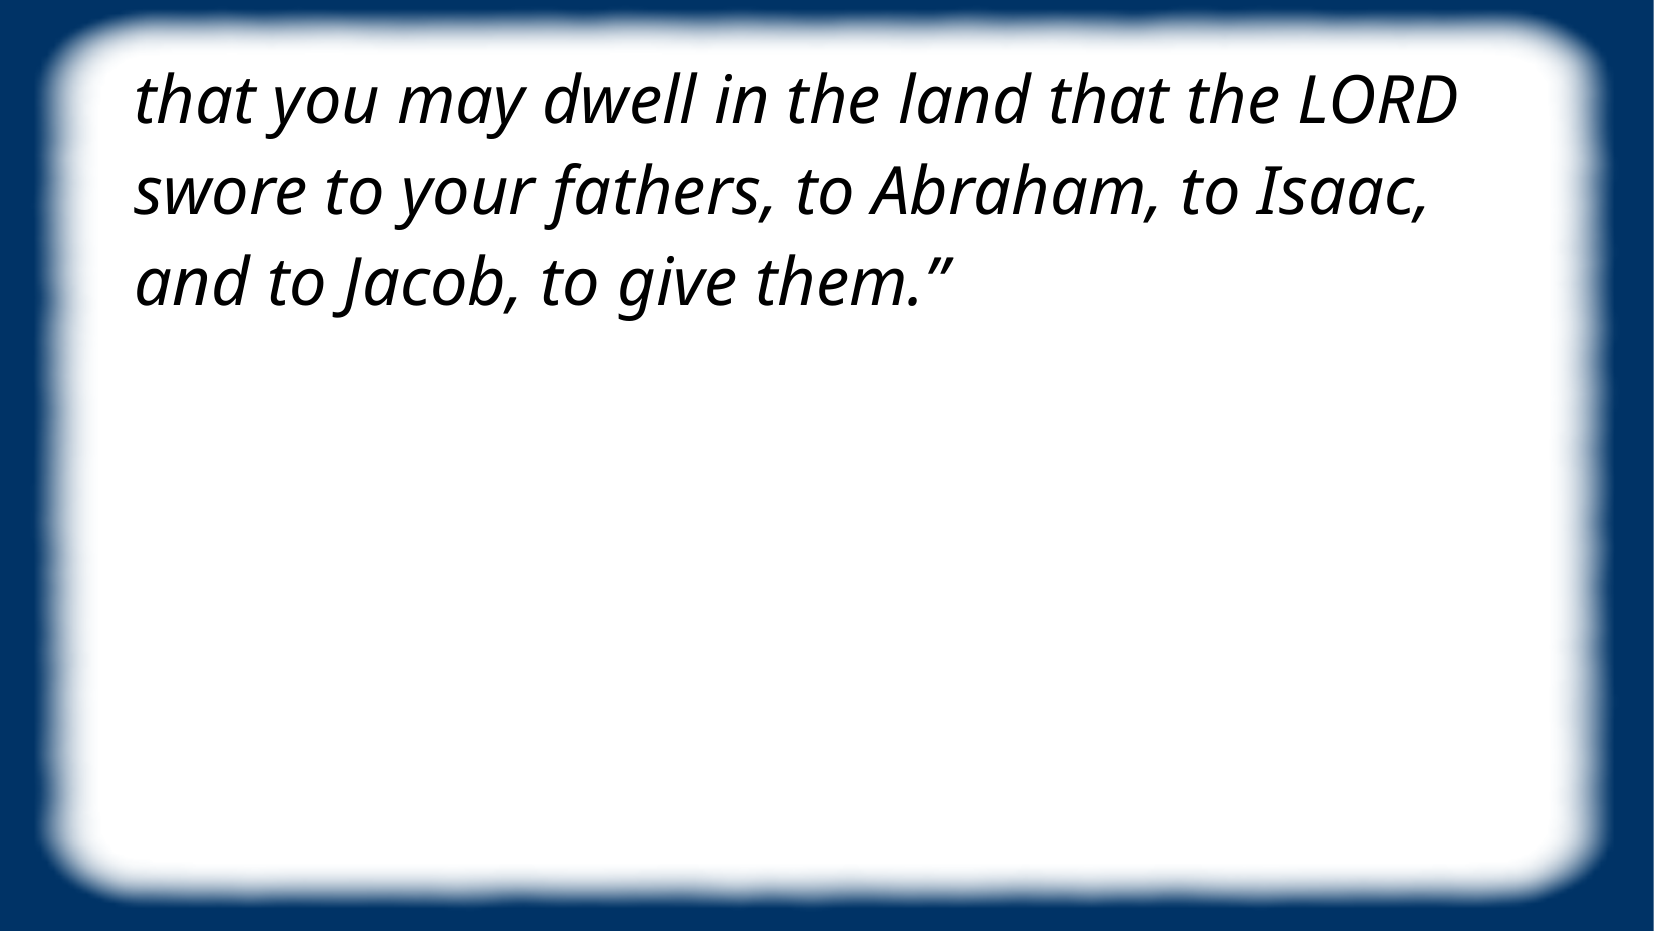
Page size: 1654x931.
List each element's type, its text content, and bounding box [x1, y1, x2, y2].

text_box that you may dwell in the land that the LORD swore to your fathers, to Abraham, to Isaac, and to Jacob, to give them.” [120, 45, 1561, 327]
picture [0, 0, 1654, 931]
